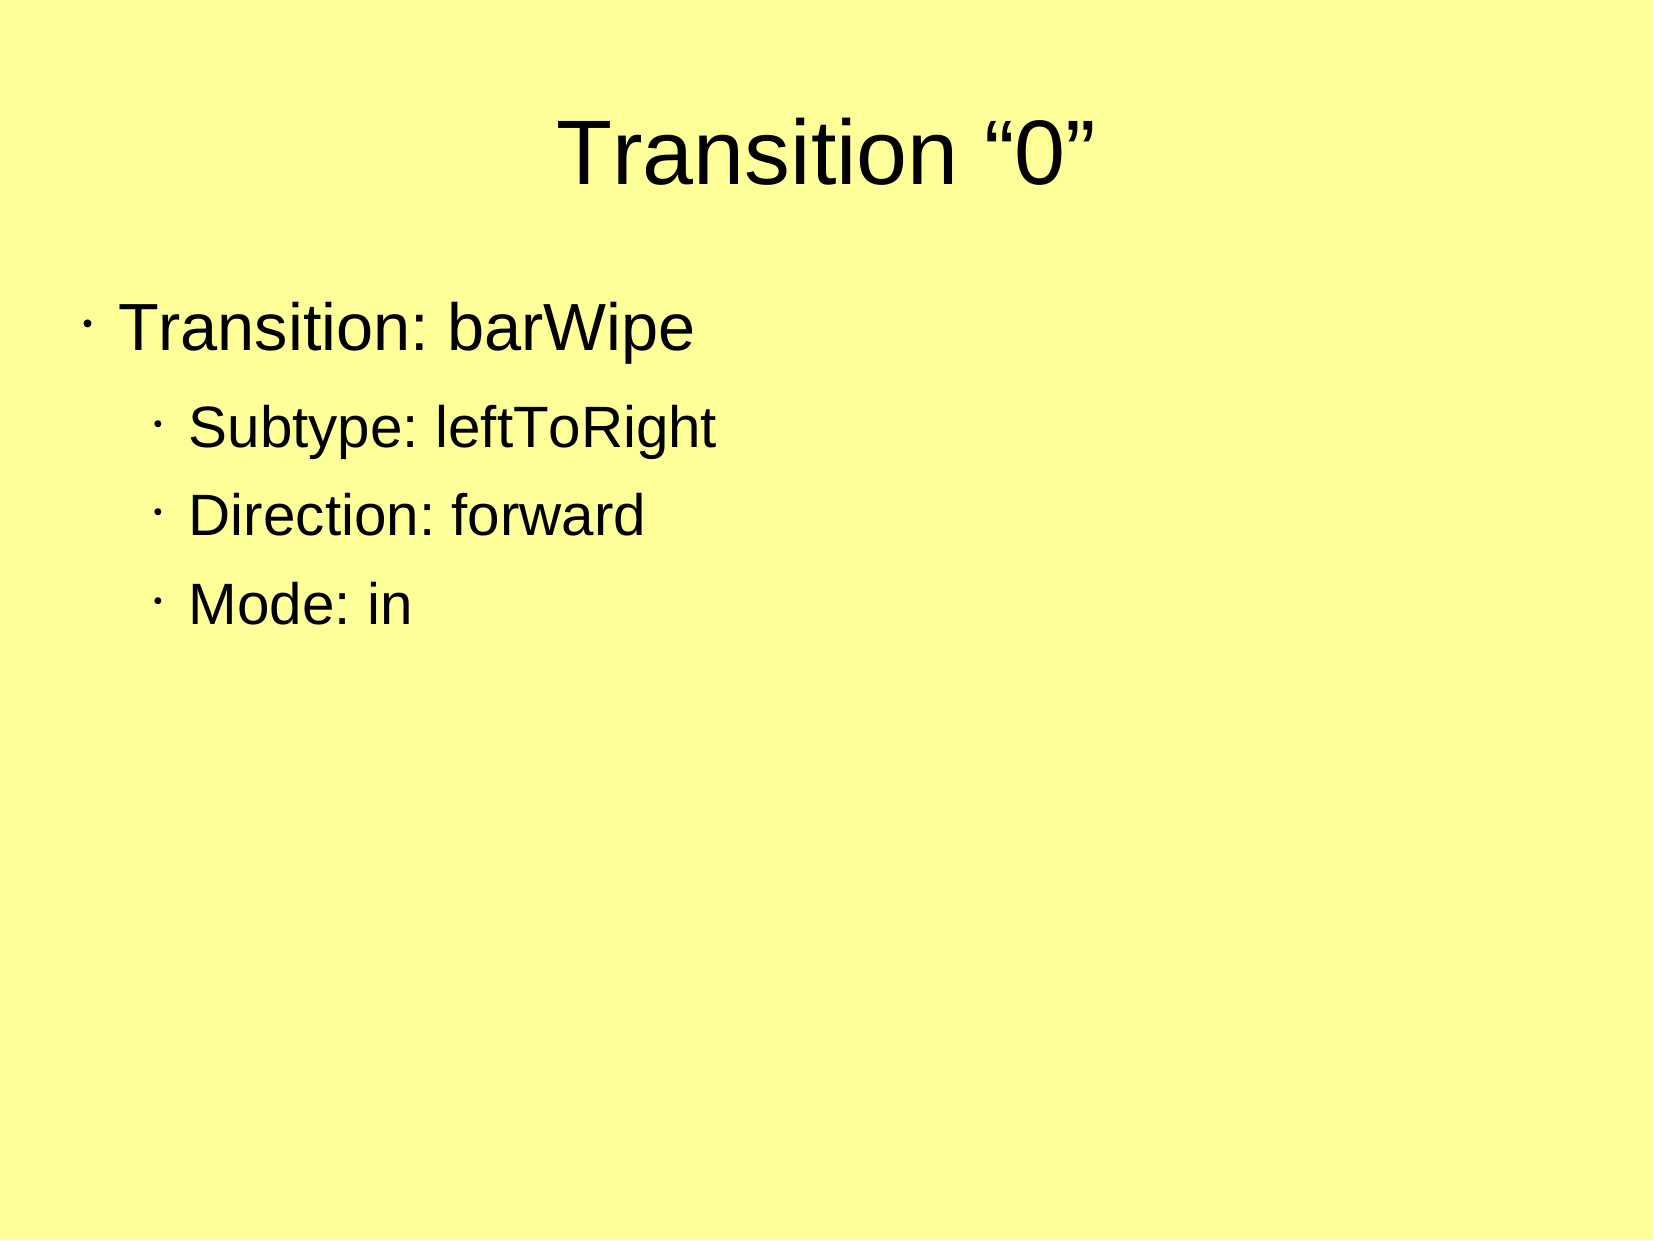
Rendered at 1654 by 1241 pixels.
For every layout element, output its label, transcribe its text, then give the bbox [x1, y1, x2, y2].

list Transition: barWipe Subtype: leftToRight Direction: forward Mode: in [82, 290, 1571, 1109]
title Transition “0” [82, 49, 1571, 257]
